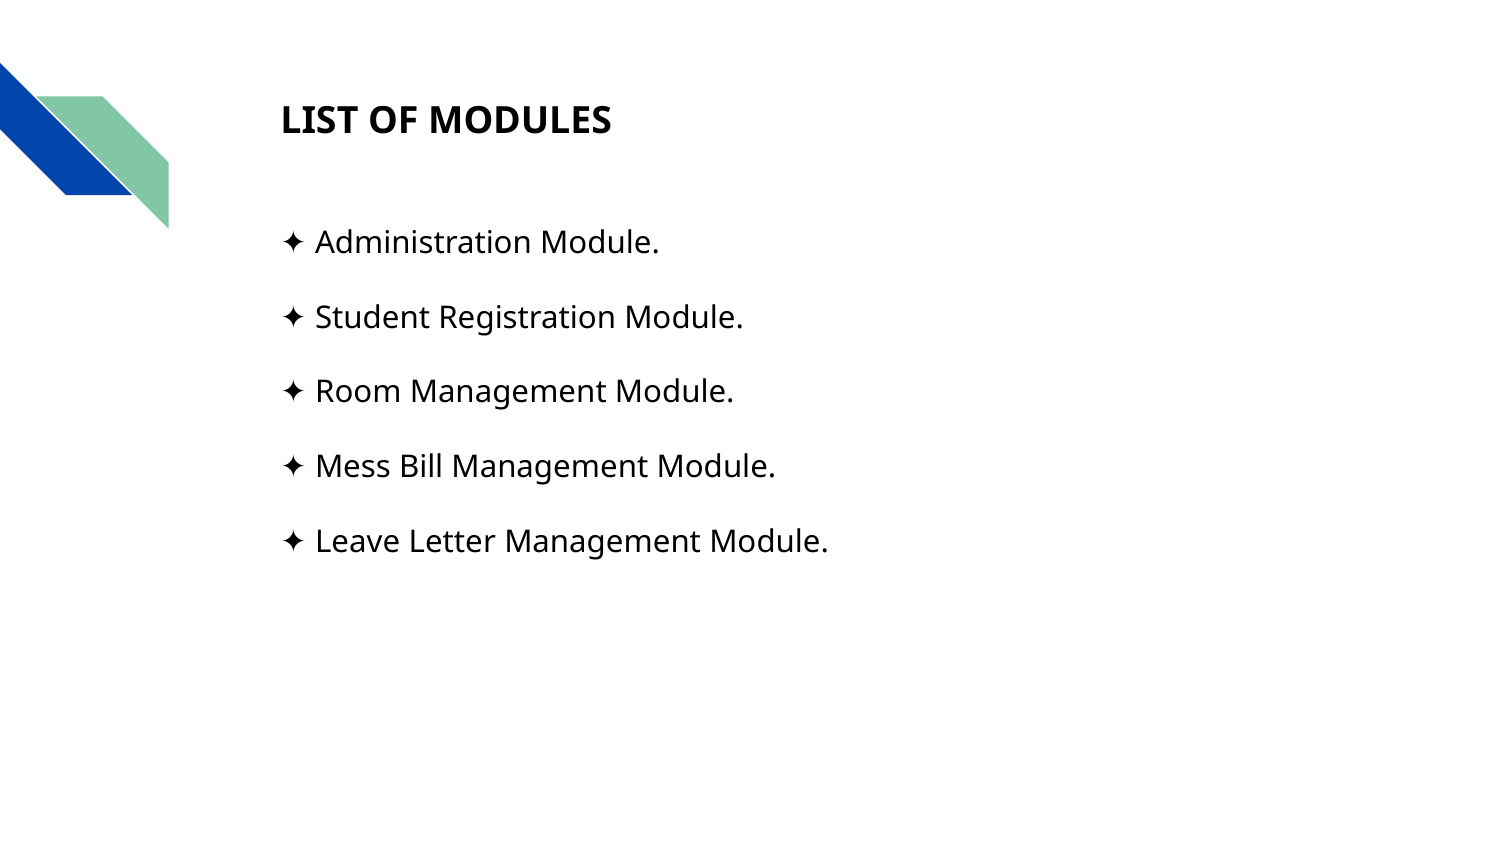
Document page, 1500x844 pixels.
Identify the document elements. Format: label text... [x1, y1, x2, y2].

text_box LIST OF MODULES [265, 88, 1211, 151]
text_box ✦ Administration Module. ✦ Student Registration Module. ✦ Room Management Module. ✦ Mess Bill Management Module. ✦ Leave Letter Management Module. [265, 177, 1270, 582]
